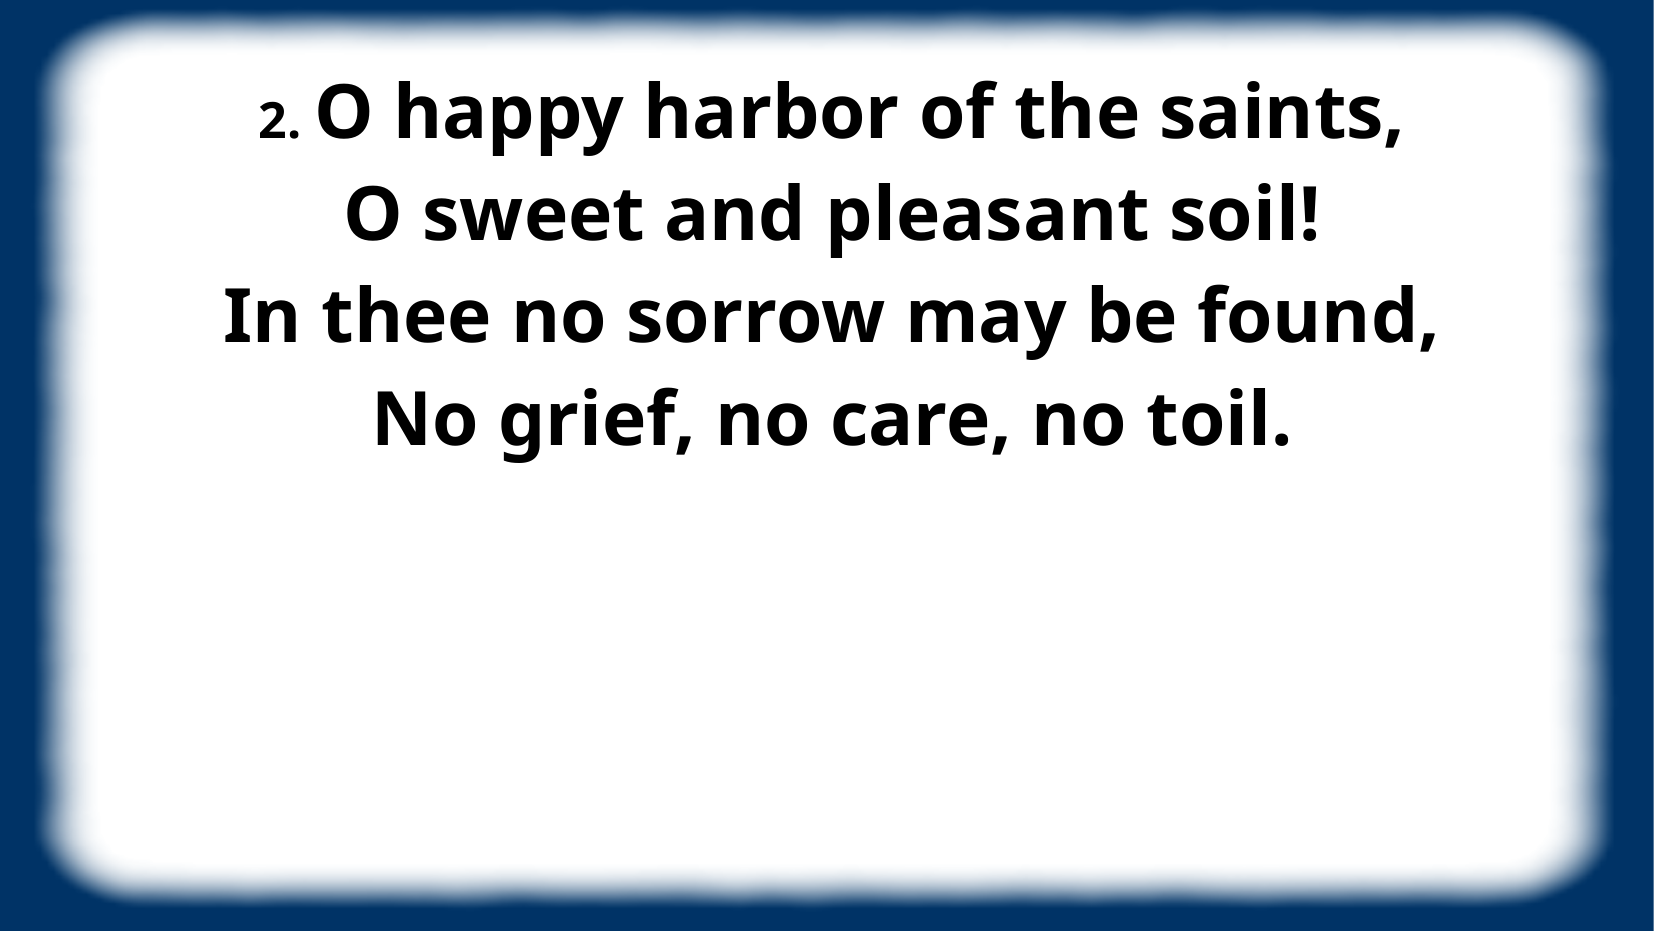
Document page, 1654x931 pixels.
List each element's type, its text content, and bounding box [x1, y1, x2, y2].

picture [0, 0, 1654, 931]
text_box 2. O happy harbor of the saints, O sweet and pleasant soil! In thee no sorrow may be found, No grief, no care, no toil. [105, 50, 1561, 465]
